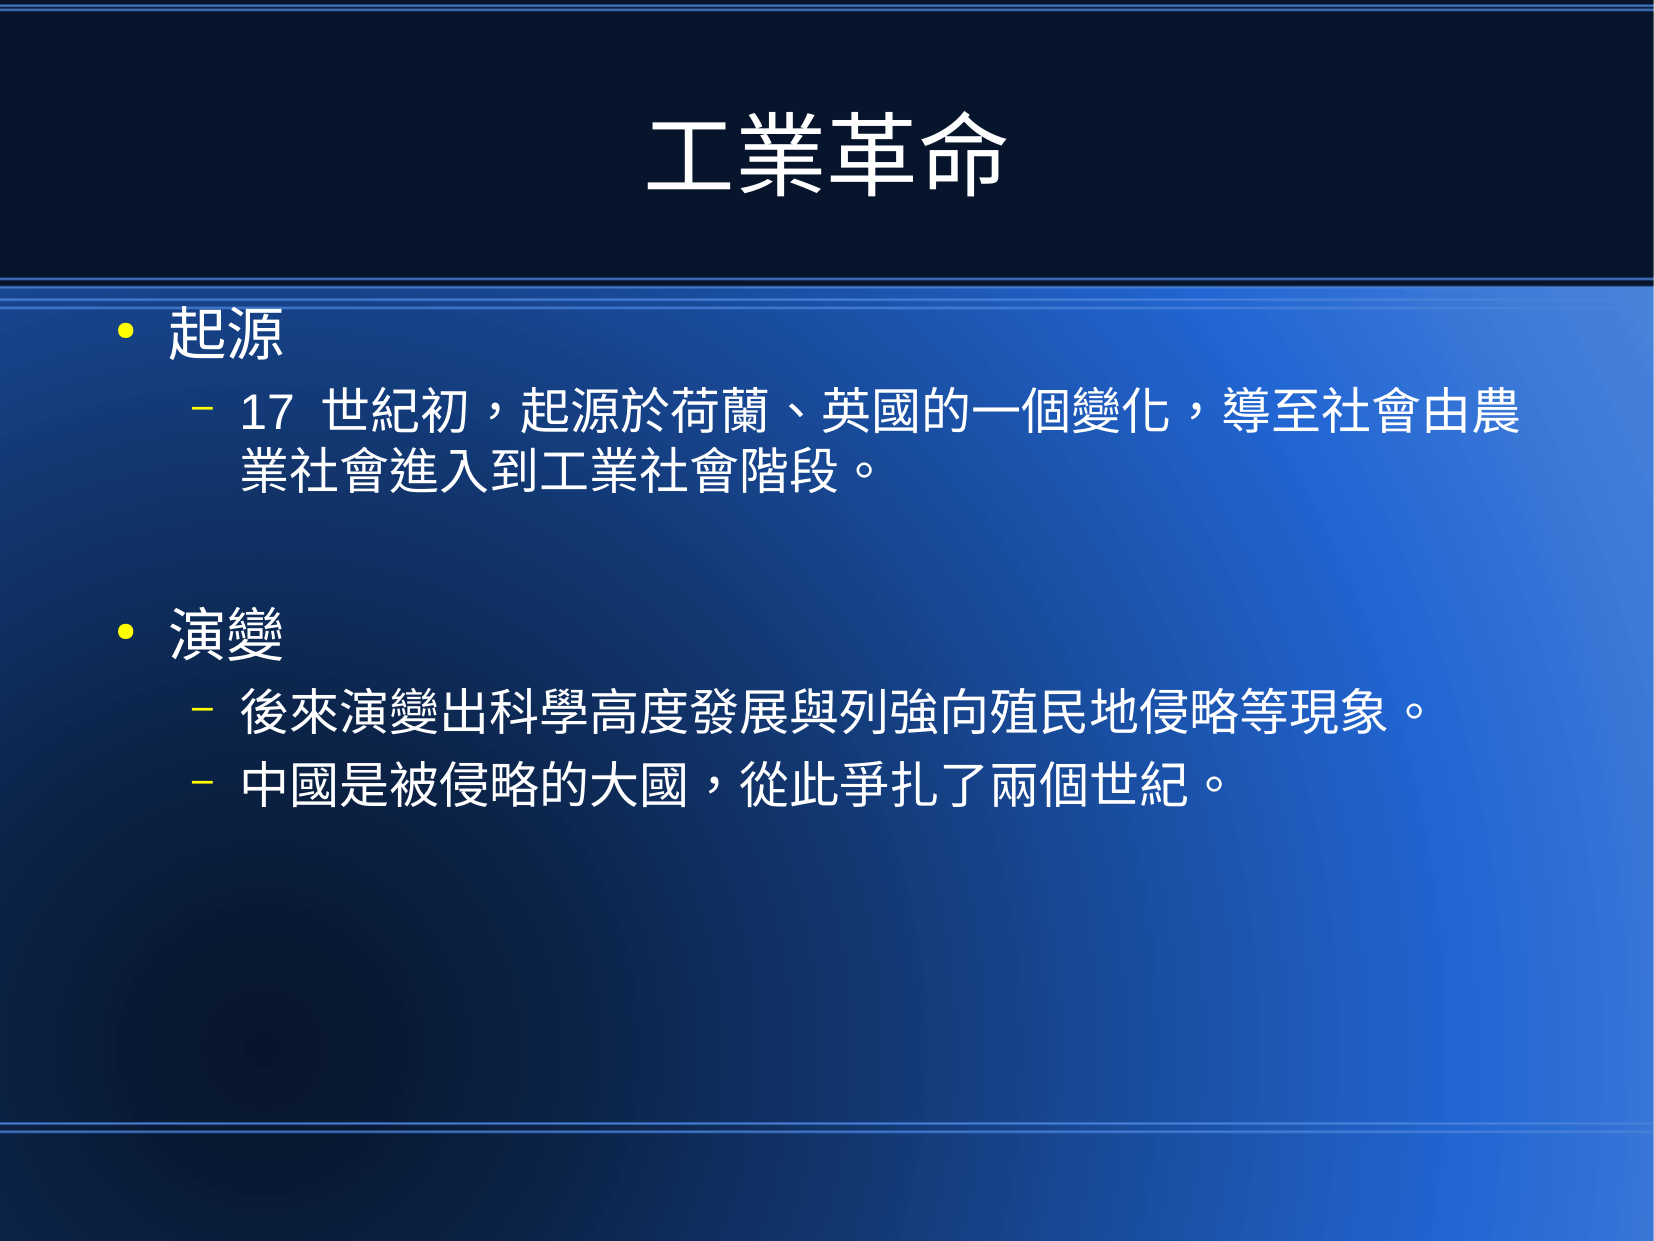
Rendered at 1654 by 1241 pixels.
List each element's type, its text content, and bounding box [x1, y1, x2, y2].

title 工業革命 [82, 49, 1571, 257]
list 起源 17 世紀初，起源於荷蘭、英國的一個變化，導至社會由農業社會進入到工業社會階段。 演變 後來演變出科學高度發展與列強向殖民地侵略等現象。 中國是被侵略的大國，從此爭扎了兩個世紀。 [82, 289, 1571, 1108]
picture [0, 0, 1654, 1241]
